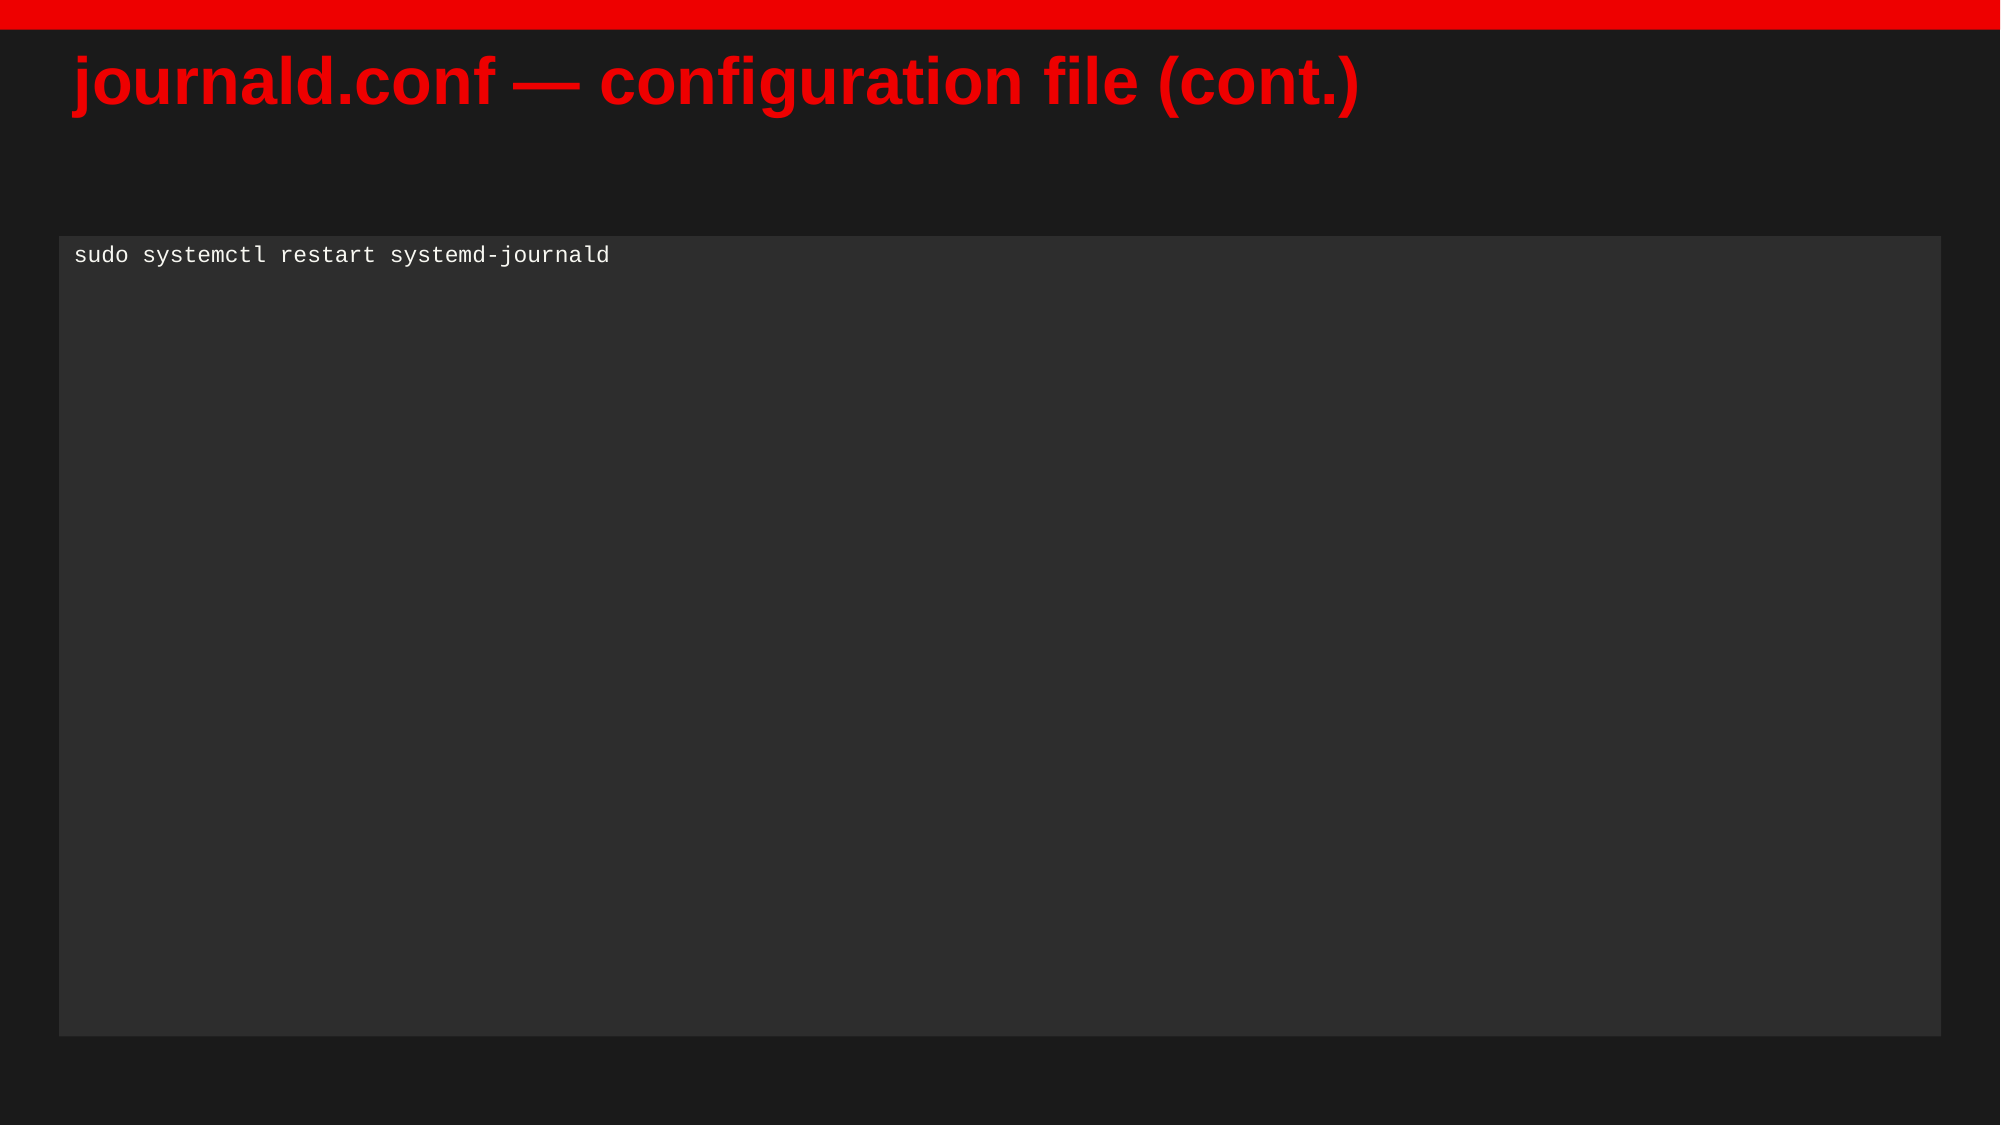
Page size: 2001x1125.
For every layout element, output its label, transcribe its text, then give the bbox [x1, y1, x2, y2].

text_box sudo systemctl restart systemd-journald [59, 236, 1942, 1037]
text_box journald.conf — configuration file (cont.) [59, 36, 1942, 208]
text_box [0, 0, 2001, 30]
